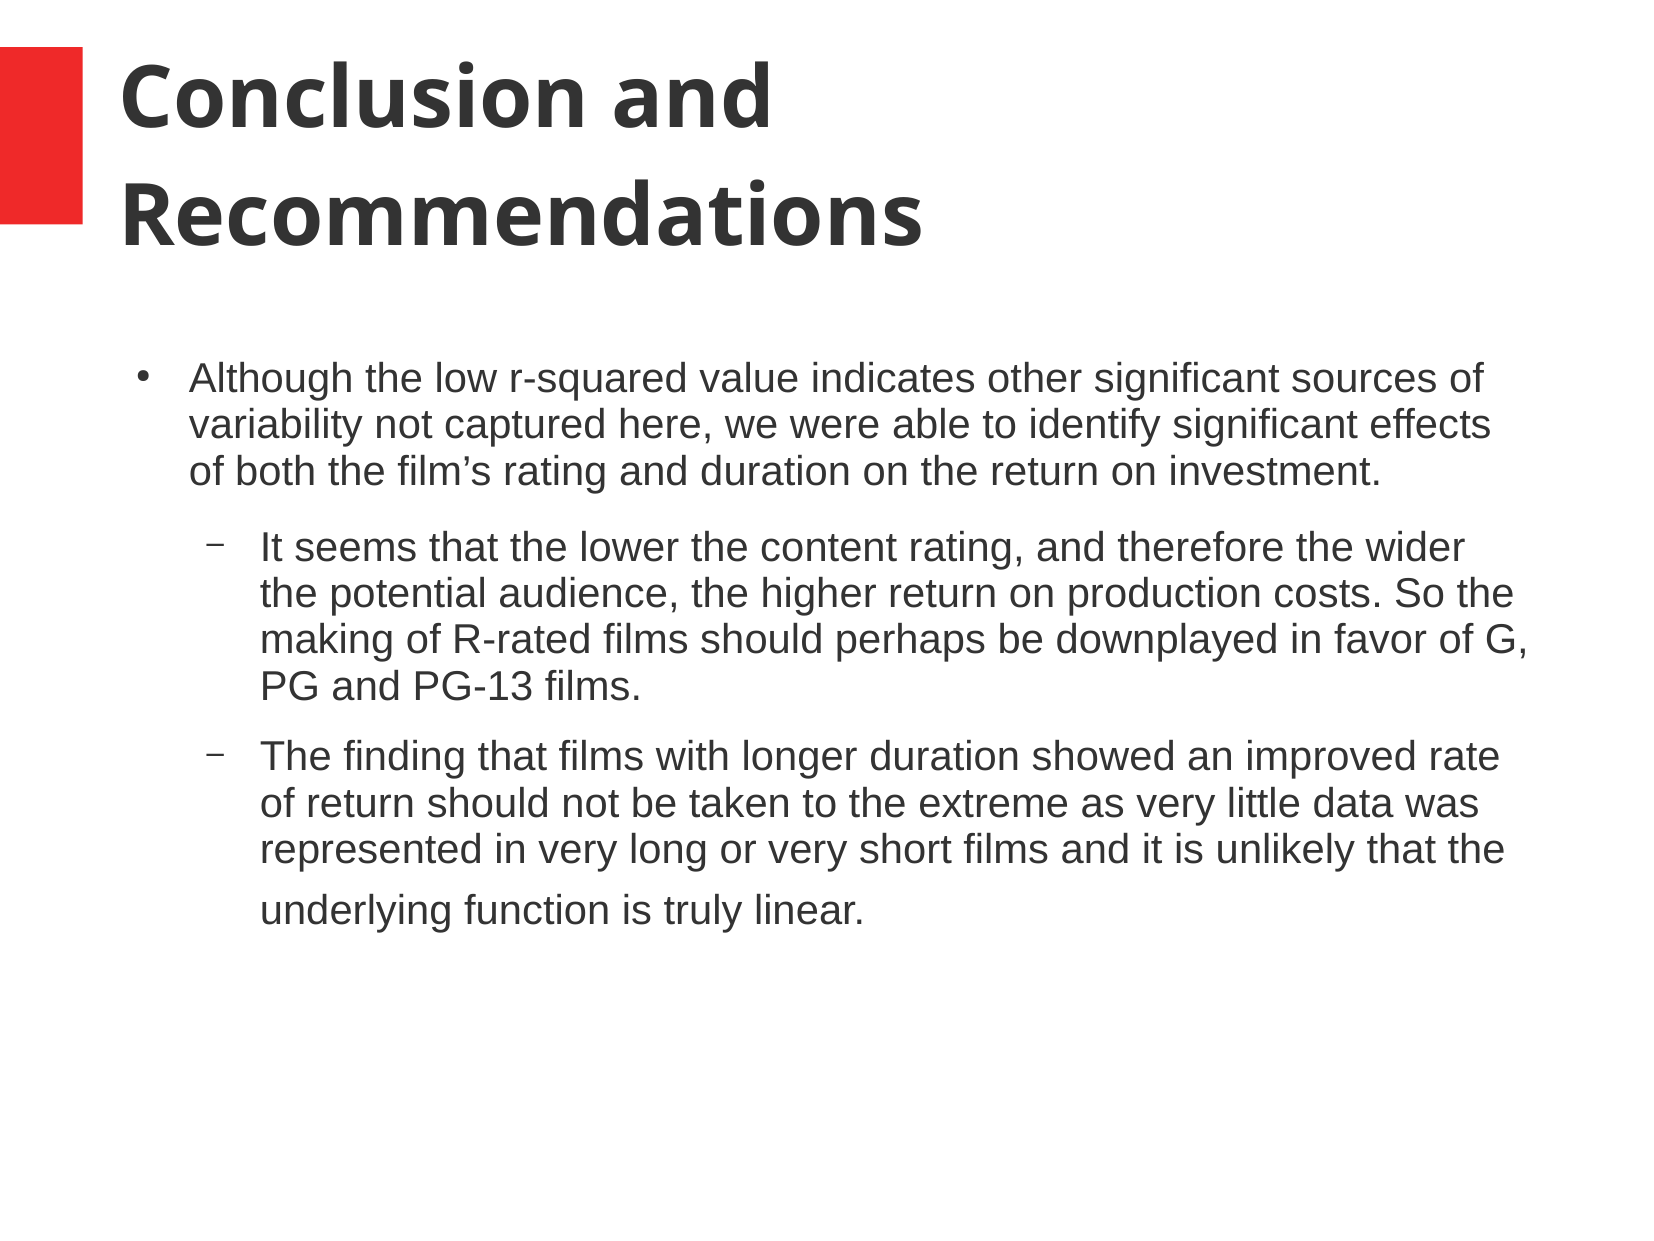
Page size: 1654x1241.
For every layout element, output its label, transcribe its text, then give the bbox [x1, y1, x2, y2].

title Conclusion and Recommendations [118, 35, 1571, 271]
list Although the low r-squared value indicates other significant sources of variability not captured here, we were able to identify significant effects of both the film’s rating and duration on the return on investment. It seems that the lower the content rating, and therefore the wider the potential audience, the higher return on production costs. So the making of R-rated films should perhaps be downplayed in favor of G, PG and PG-13 films. The finding that films with longer duration showed an improved rate of return should not be taken to the extreme as very little data was represented in very long or very short films and it is unlikely that the underlying function is truly linear. [118, 354, 1536, 1074]
